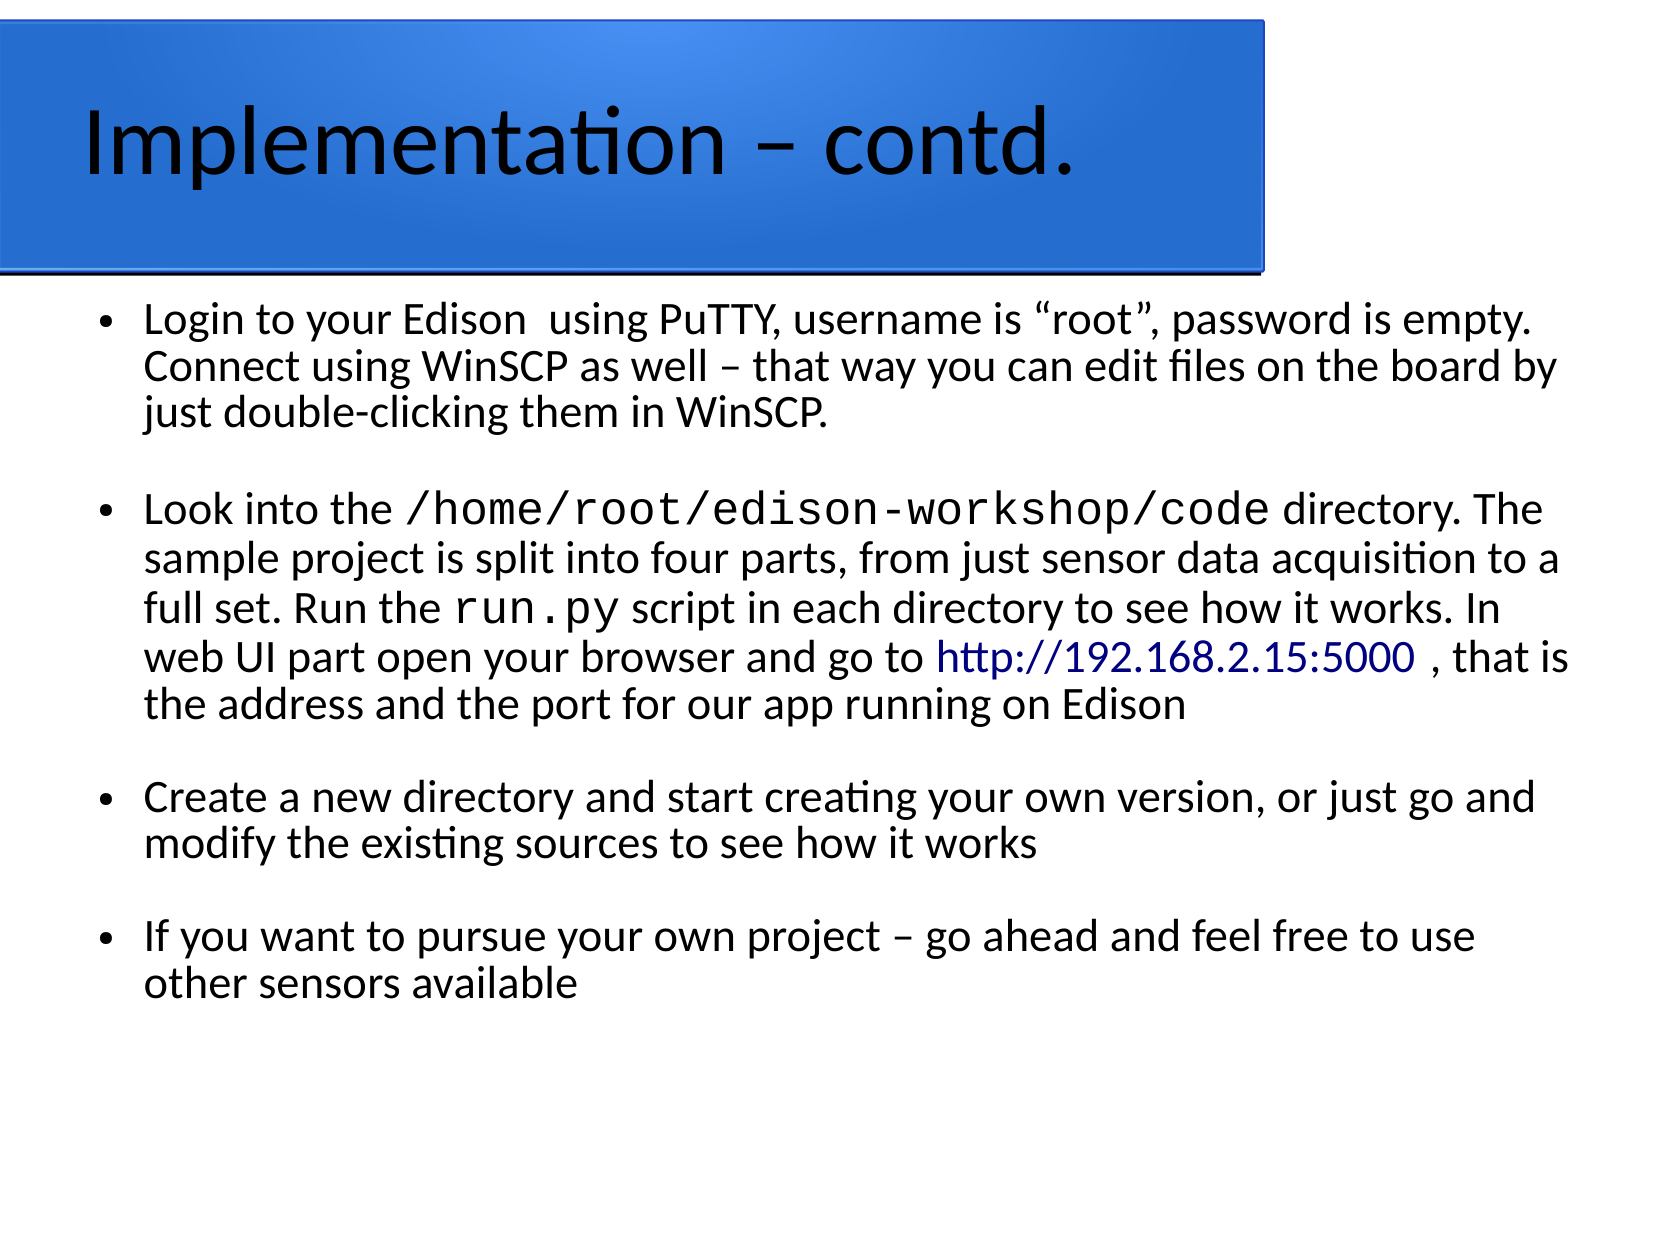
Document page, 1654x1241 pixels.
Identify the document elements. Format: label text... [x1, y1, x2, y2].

list Login to your Edison using PuTTY, username is “root”, password is empty. Connect using WinSCP as well – that way you can edit files on the board by just double-clicking them in WinSCP. Look into the /home/root/edison-workshop/code directory. The sample project is split into four parts, from just sensor data acquisition to a full set. Run the run.py script in each directory to see how it works. In web UI part open your browser and go to http://192.168.2.15:5000 , that is the address and the port for our app running on Edison Create a new directory and start creating your own version, or just go and modify the existing sources to see how it works If you want to pursue your own project – go ahead and feel free to use other sensors available [82, 299, 1571, 1019]
title Implementation – contd. [82, 47, 1235, 252]
